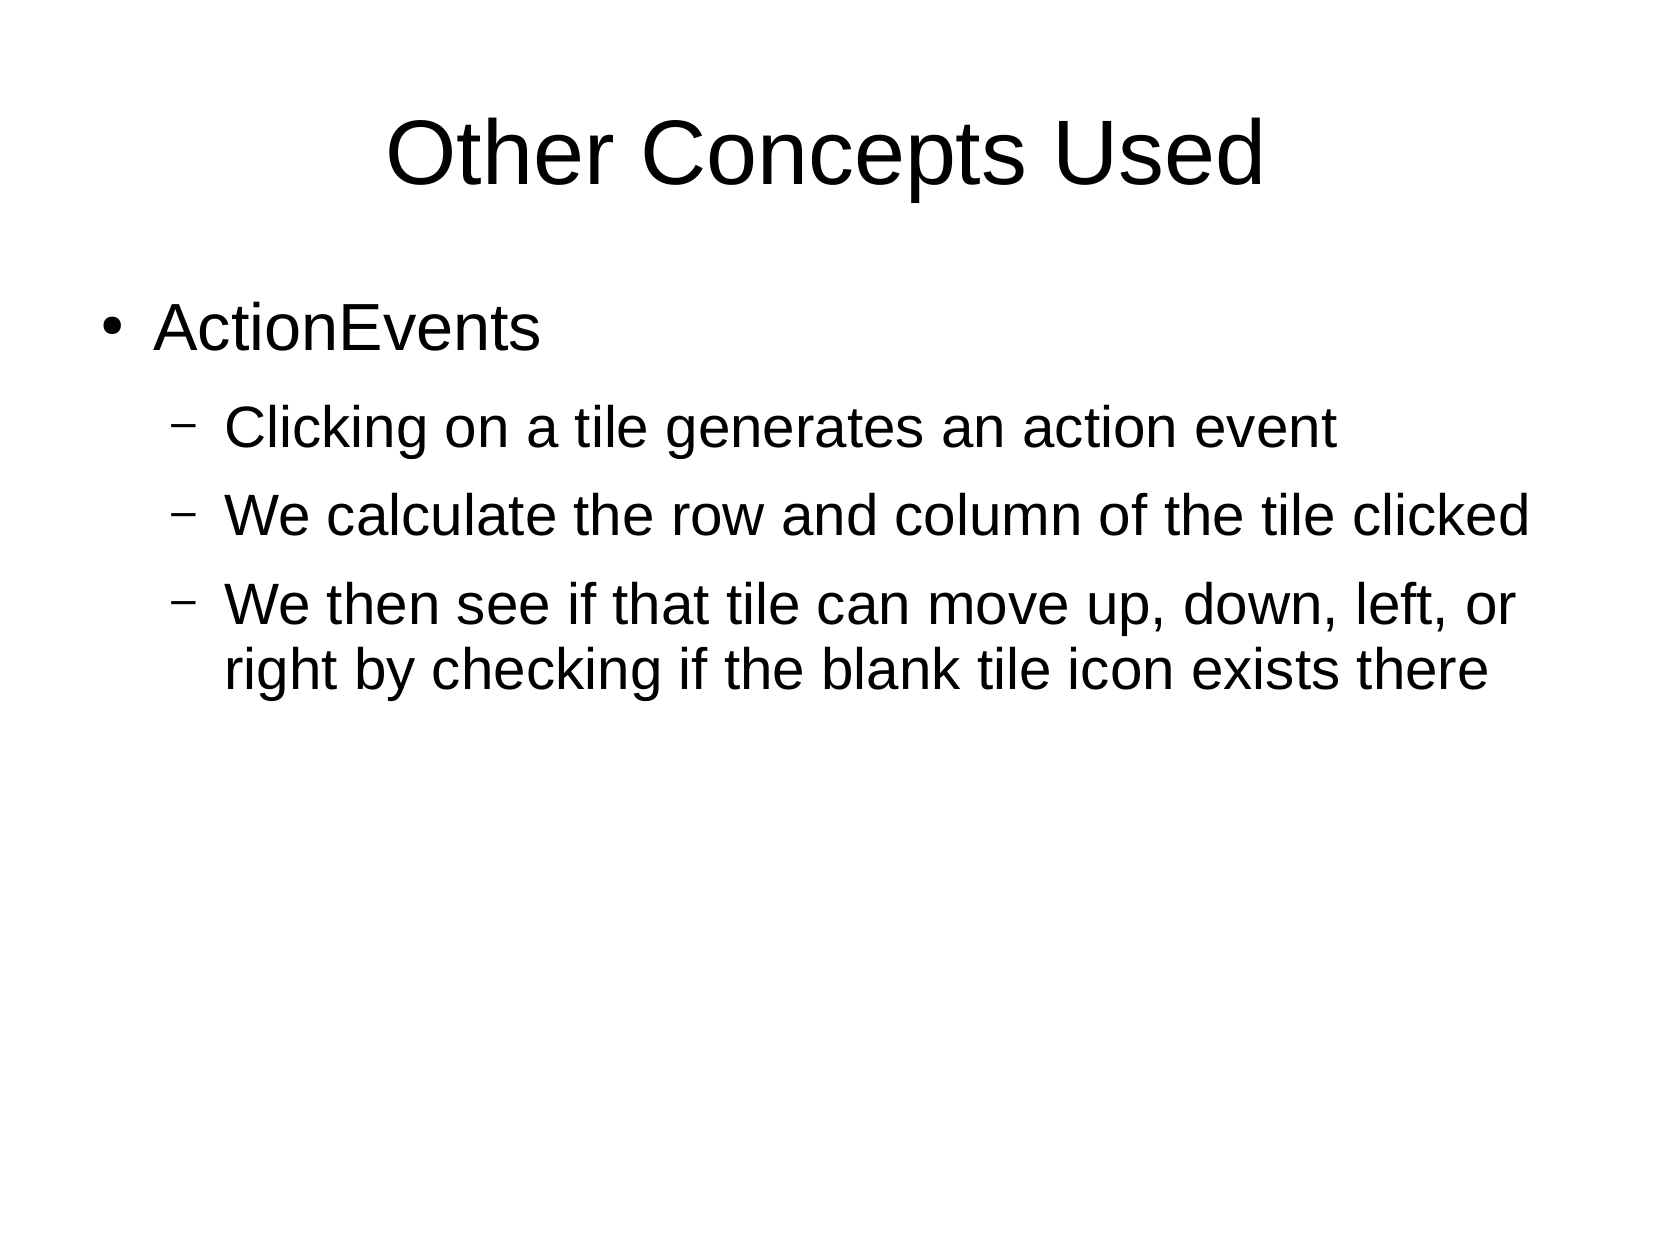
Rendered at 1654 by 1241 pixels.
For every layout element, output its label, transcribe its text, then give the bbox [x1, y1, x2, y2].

list ActionEvents Clicking on a tile generates an action event We calculate the row and column of the tile clicked We then see if that tile can move up, down, left, or right by checking if the blank tile icon exists there [82, 290, 1571, 1010]
title Other Concepts Used [82, 49, 1571, 257]
